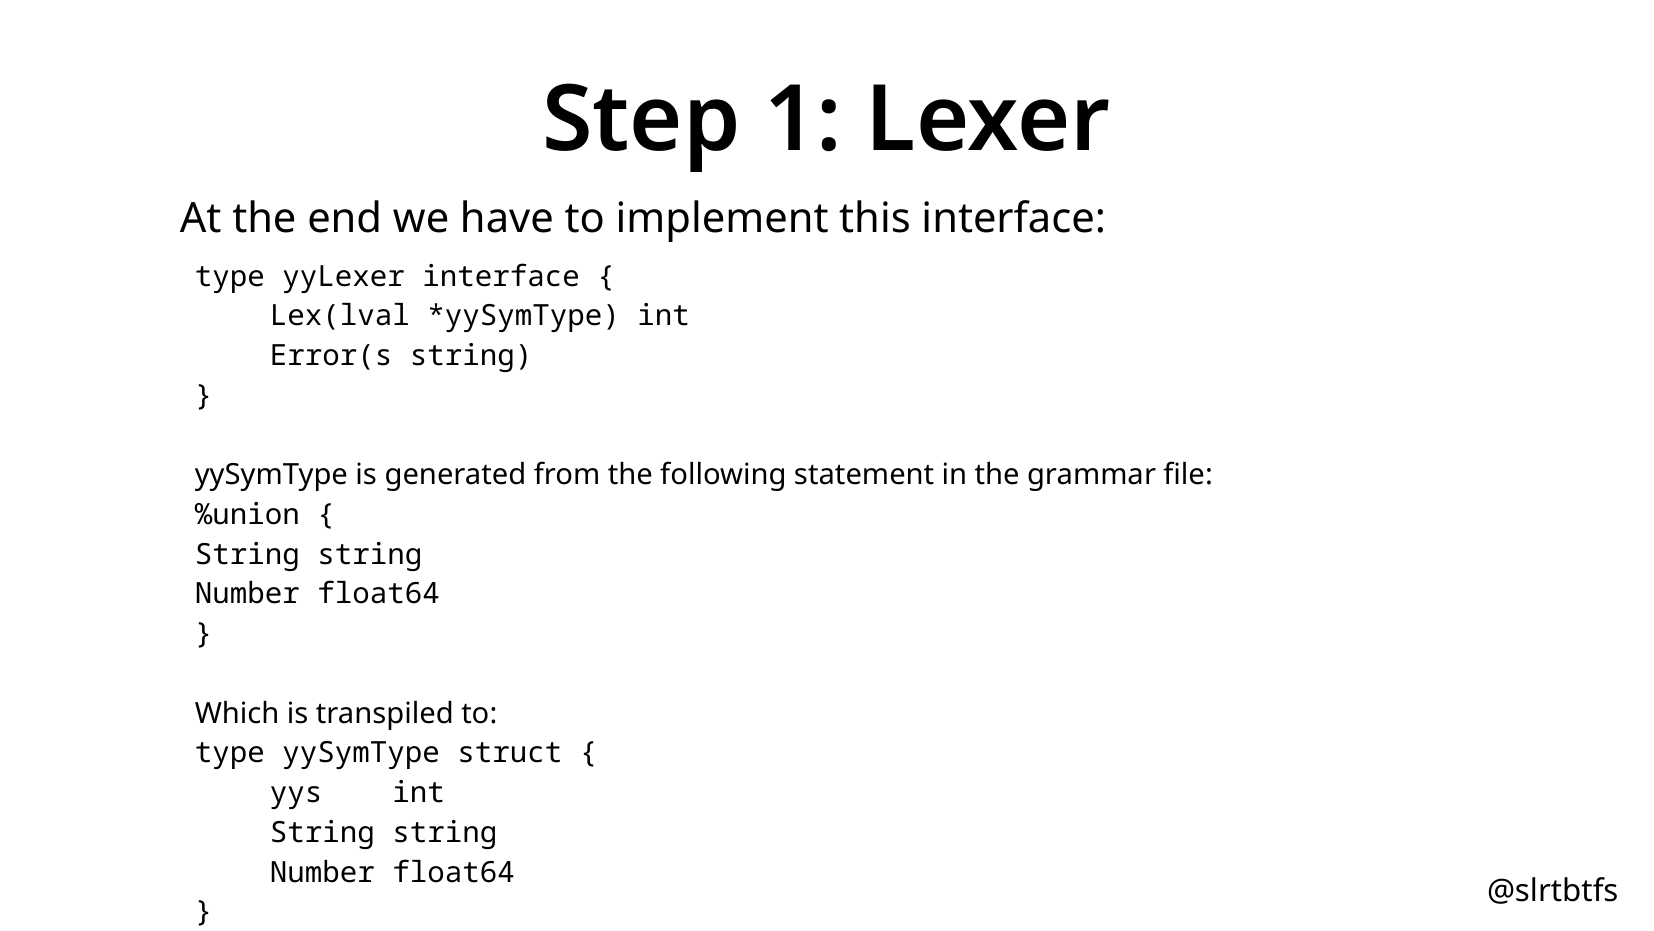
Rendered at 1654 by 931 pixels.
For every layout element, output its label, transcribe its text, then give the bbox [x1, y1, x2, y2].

title Step 1: Lexer [82, 37, 1571, 193]
text_box type yyLexer interface { Lex(lval *yySymType) int Error(s string) } yySymType is generated from the following statement in the grammar file: %union { String string Number float64 } Which is transpiled to: type yySymType struct { yys int String string Number float64 } [180, 247, 1396, 887]
text_box At the end we have to implement this interface: [165, 180, 1038, 248]
